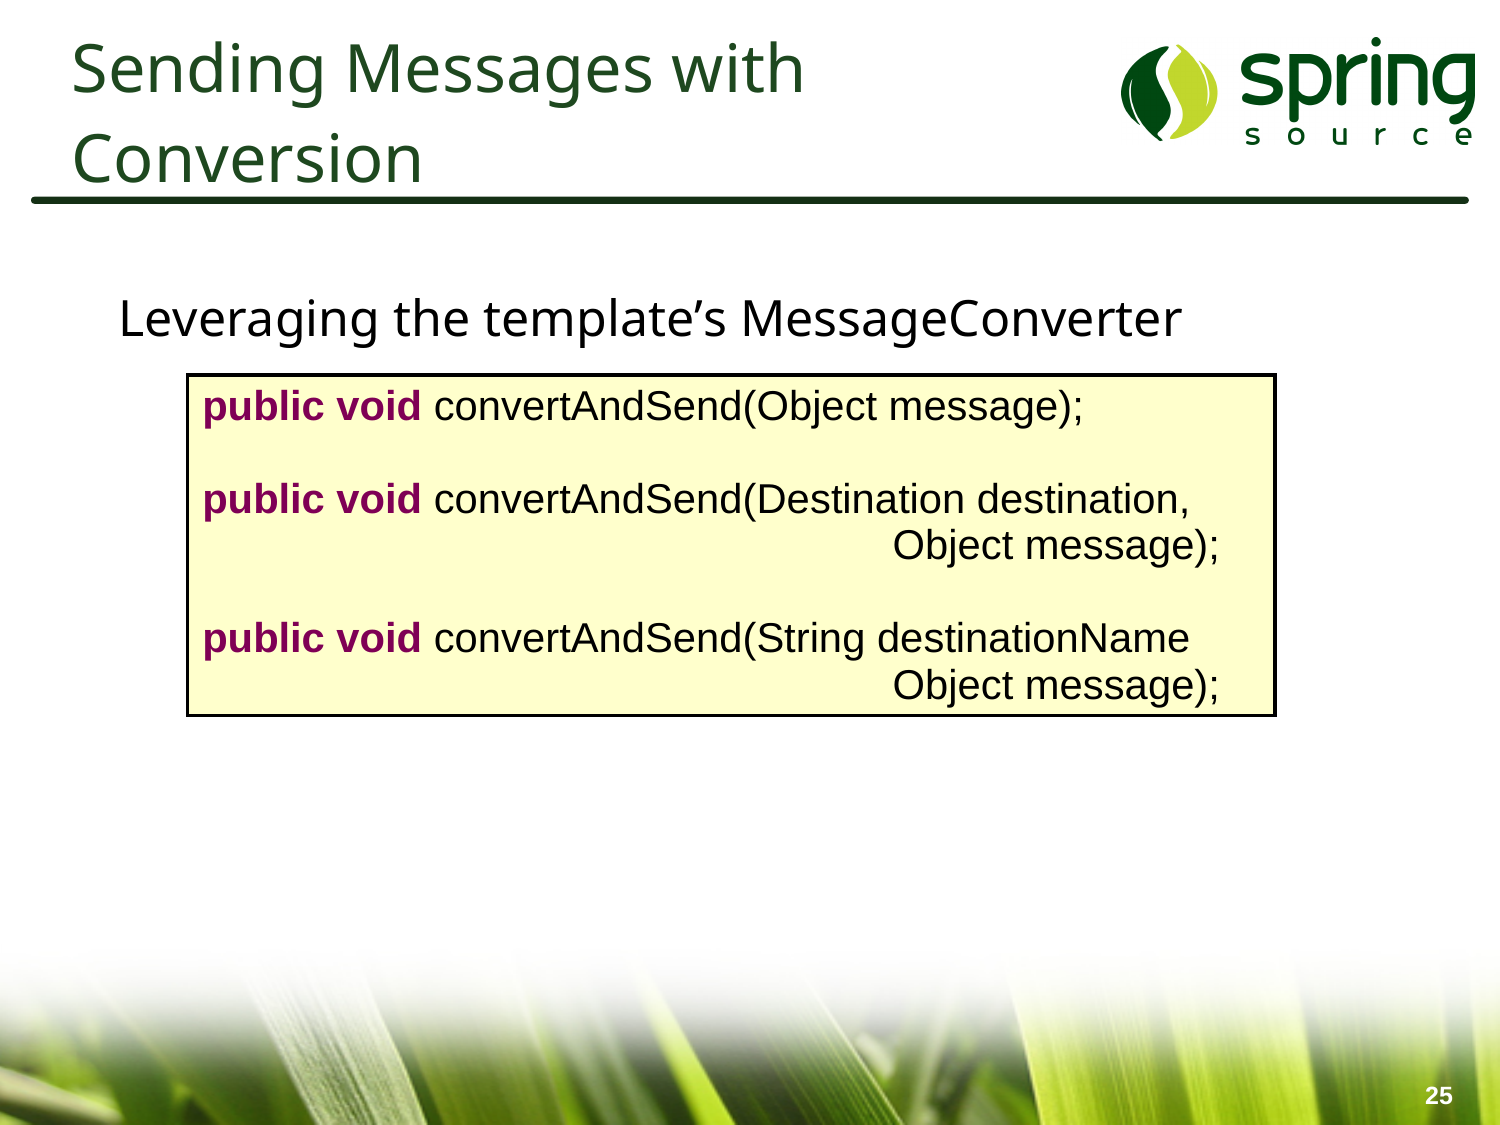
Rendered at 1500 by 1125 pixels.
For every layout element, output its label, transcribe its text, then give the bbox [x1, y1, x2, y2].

picture [0, 944, 1500, 1125]
title Sending Messages with Conversion [56, 13, 1089, 191]
list Leveraging the template’s MessageConverter [103, 275, 1394, 938]
picture [1121, 37, 1475, 145]
text_box public void convertAndSend(Object message); public void convertAndSend(Destination destination, Object message); public void convertAndSend(String destinationName Object message); [187, 375, 1276, 716]
